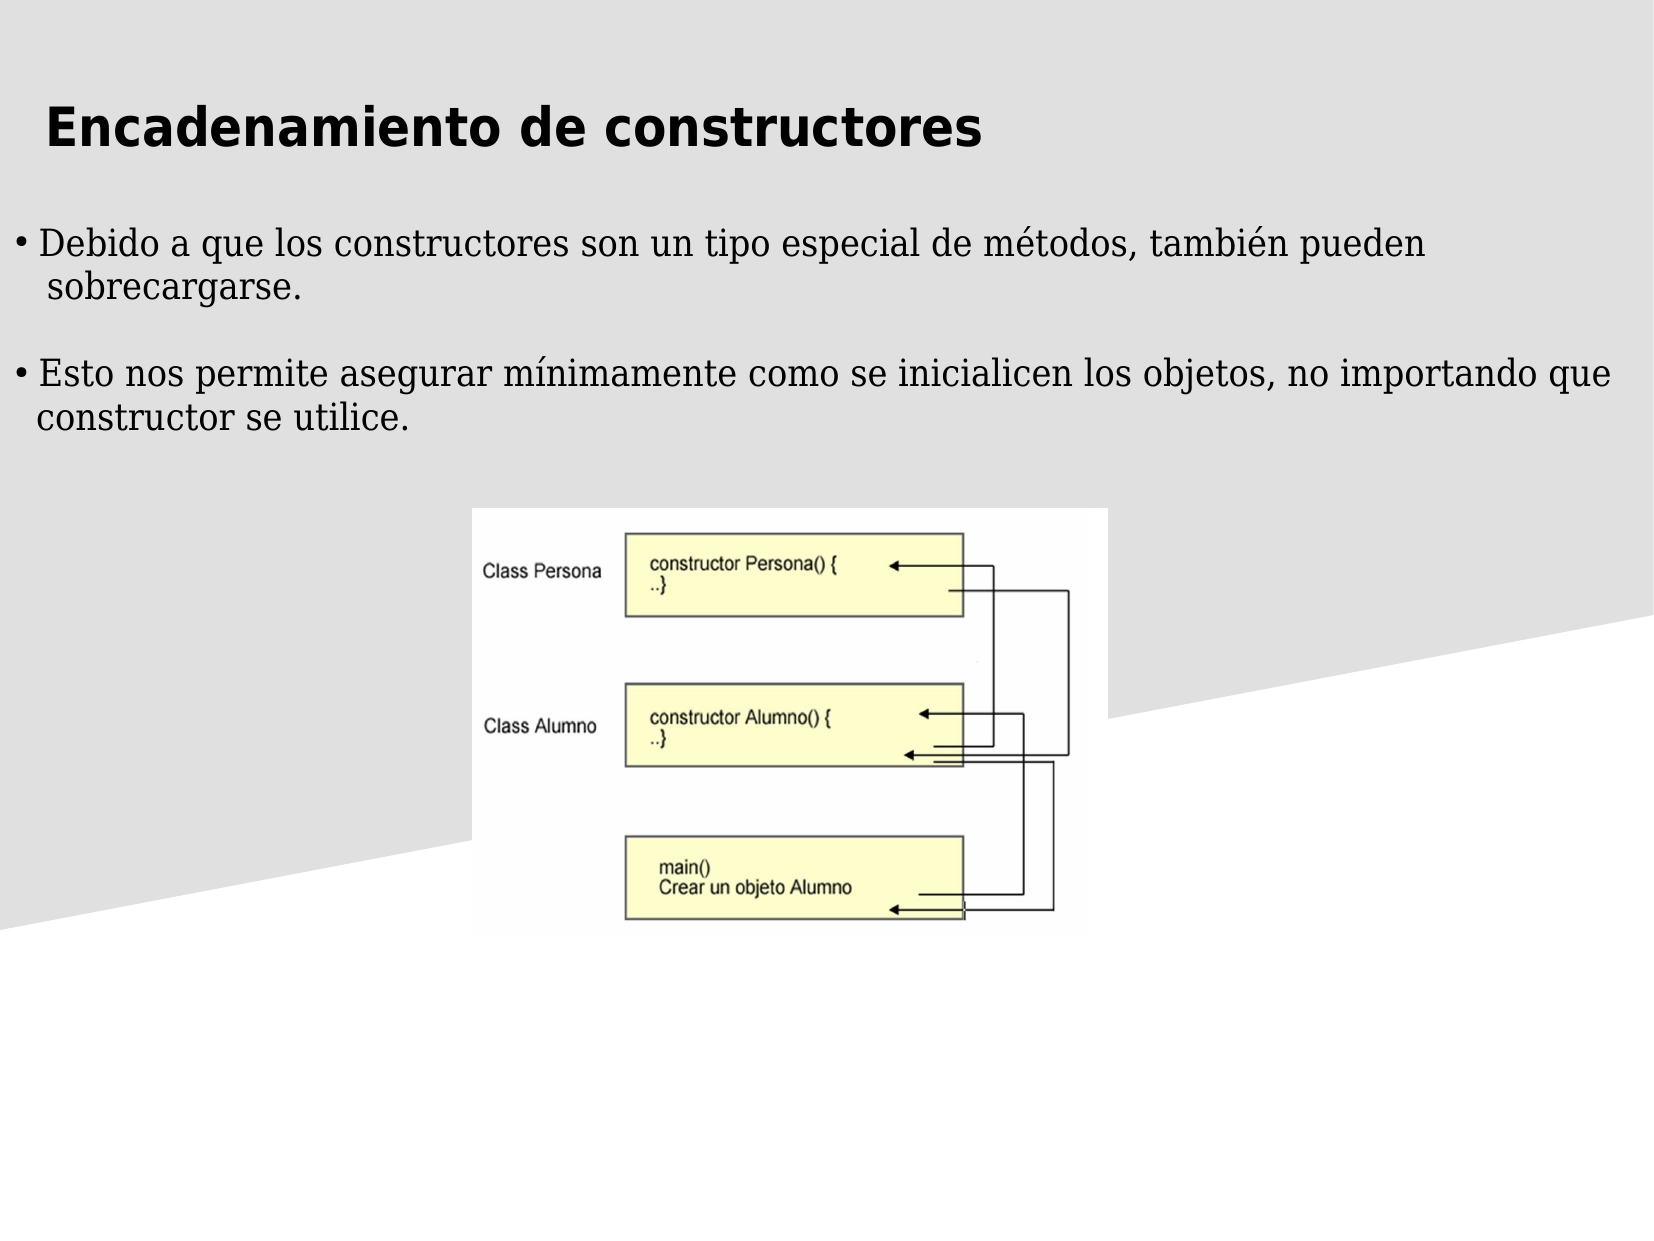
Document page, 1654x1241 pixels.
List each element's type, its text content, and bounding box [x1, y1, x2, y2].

text_box Debido a que los constructores son un tipo especial de métodos, también pueden sobrecargarse. Esto nos permite asegurar mínimamente como se inicialicen los objetos, no importando que constructor se utilice. [0, 214, 1654, 447]
text_box Encadenamiento de constructores [30, 88, 1625, 167]
picture [472, 508, 1108, 936]
